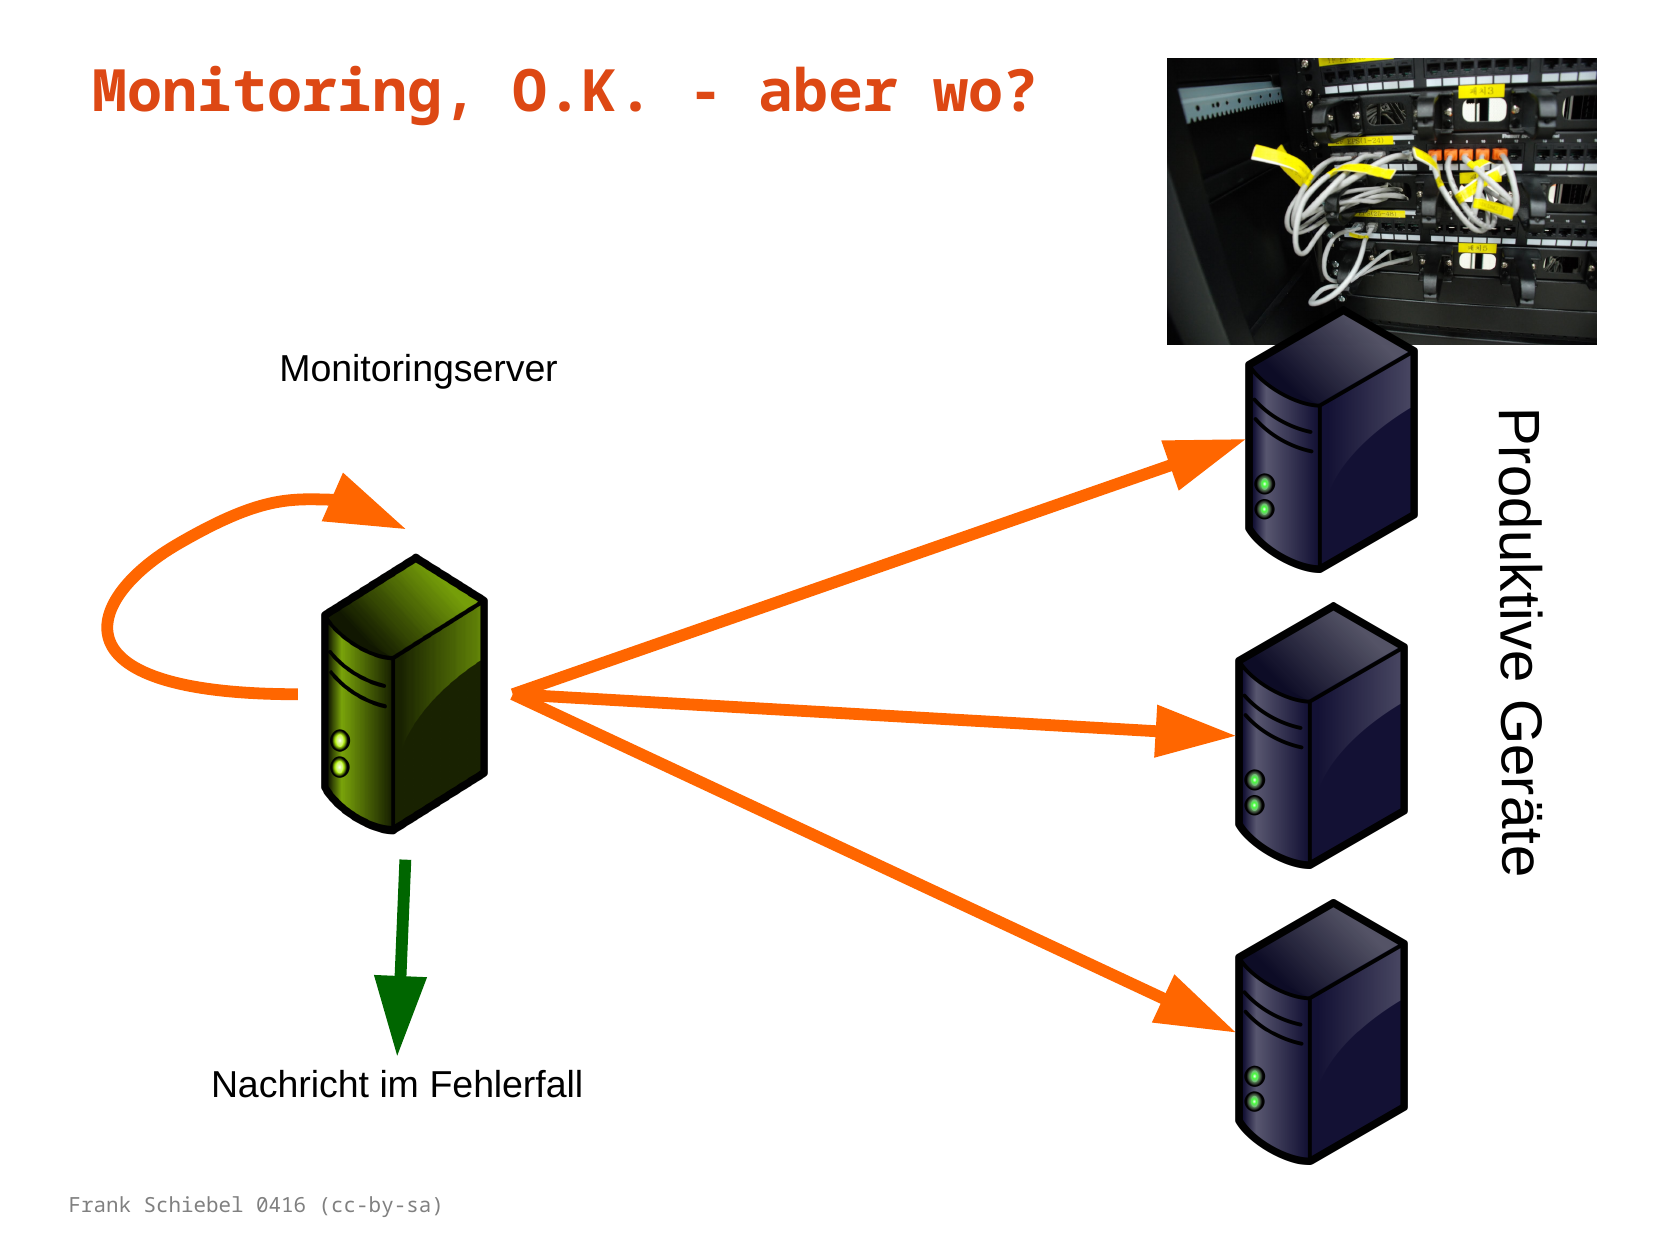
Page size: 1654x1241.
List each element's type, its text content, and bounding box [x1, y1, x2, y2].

text_box Nachricht im Fehlerfall [196, 1055, 599, 1113]
picture [1235, 602, 1408, 869]
picture [1167, 58, 1597, 573]
text_box Monitoringserver [264, 340, 573, 398]
text_box Monitoring, O.K. - aber wo? [78, 42, 1130, 117]
picture [1235, 899, 1408, 1165]
picture [297, 528, 513, 860]
text_box Produktive Geräte [1478, 392, 1563, 894]
